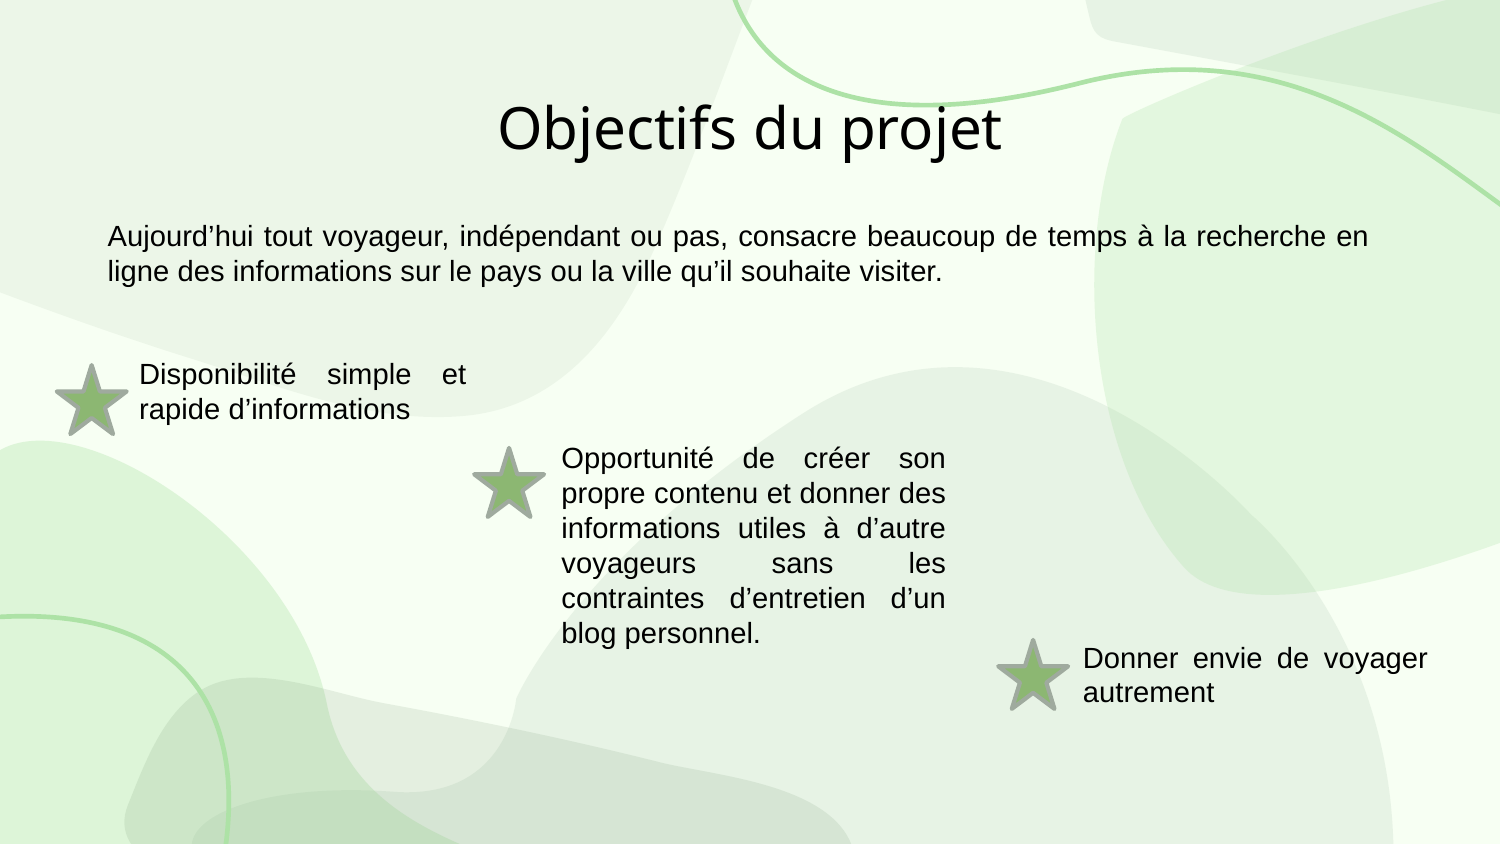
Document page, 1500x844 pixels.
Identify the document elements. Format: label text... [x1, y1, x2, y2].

text_box [998, 639, 1069, 709]
text_box [56, 365, 127, 435]
text_box [474, 447, 545, 517]
text_box Opportunité de créer son propre contenu et donner des informations utiles à d’autre voyageurs sans les contraintes d’entretien d’un blog personnel. [546, 432, 962, 657]
text_box Aujourd’hui tout voyageur, indépendant ou pas, consacre beaucoup de temps à la recherche en ligne des informations sur le pays ou la ville qu’il souhaite visiter. [92, 210, 1386, 295]
text_box Donner envie de voyager autrement [1068, 631, 1444, 717]
text_box Disponibilité simple et rapide d’informations [124, 348, 482, 433]
title Objectifs du projet [118, 71, 1382, 180]
